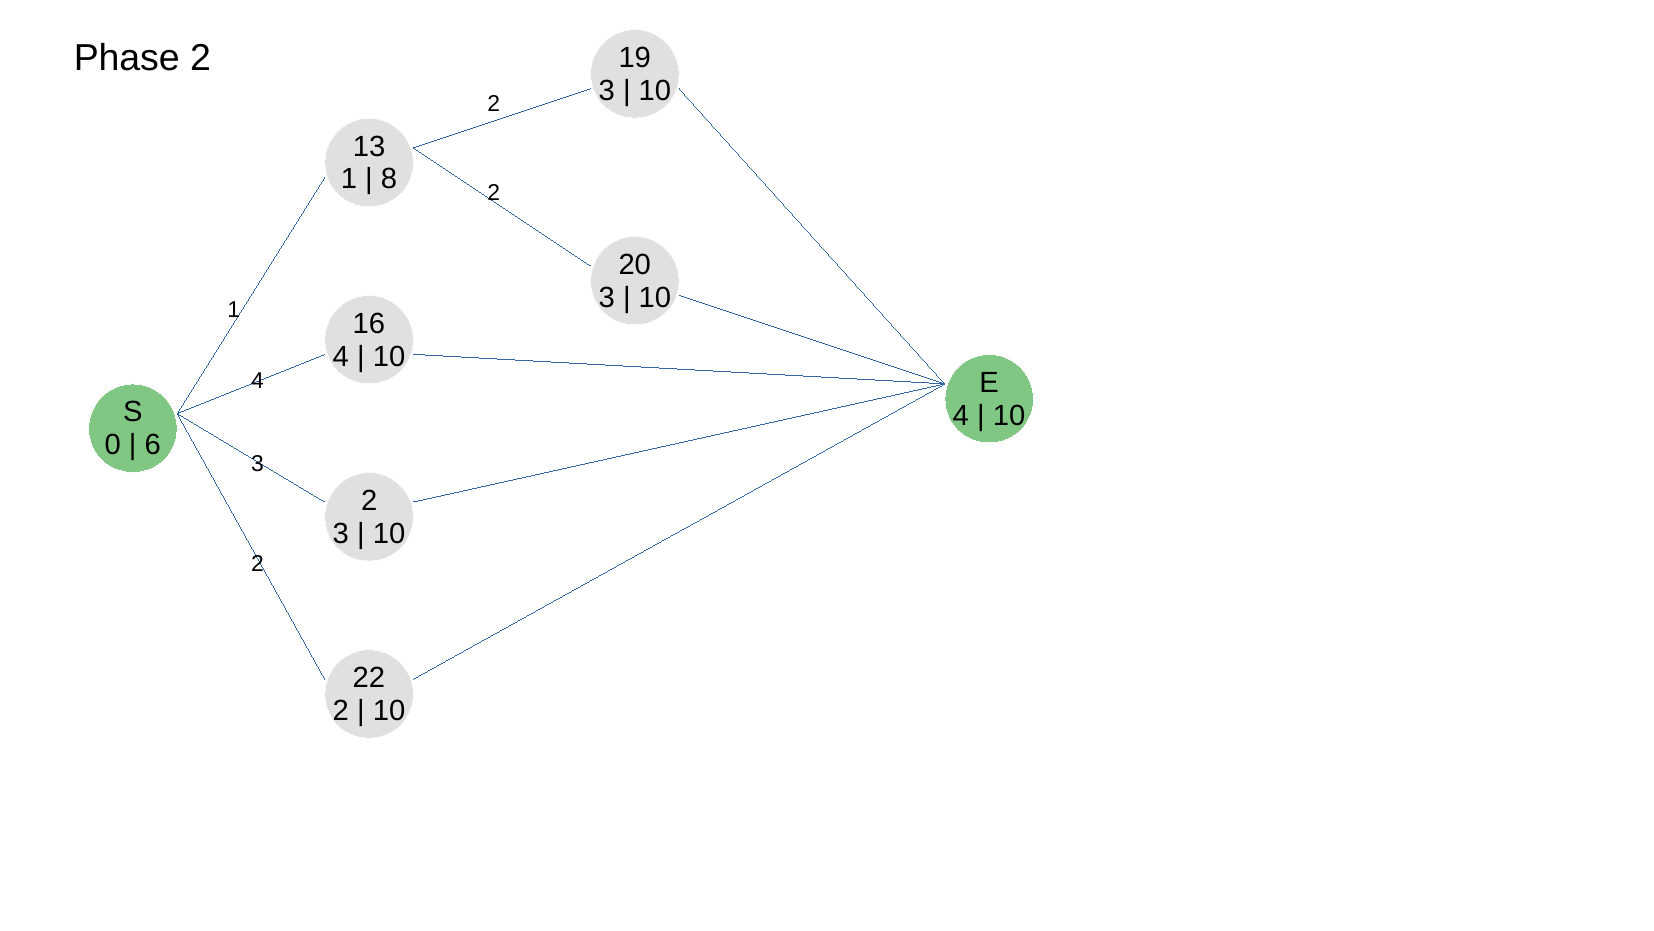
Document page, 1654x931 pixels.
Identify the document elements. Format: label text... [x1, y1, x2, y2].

text_box 16 4 | 10 [324, 295, 414, 384]
text_box 2 [472, 83, 532, 124]
text_box 13 1 | 8 [324, 118, 414, 207]
text_box 2 [472, 172, 532, 213]
text_box 20 3 | 10 [590, 236, 680, 325]
text_box 4 [236, 360, 296, 401]
text_box 19 3 | 10 [590, 29, 680, 119]
text_box 22 2 | 10 [324, 649, 414, 739]
text_box Phase 2 [59, 29, 325, 87]
text_box S 0 | 6 [88, 383, 178, 473]
text_box 2 3 | 10 [324, 472, 414, 562]
text_box E 4 | 10 [944, 354, 1034, 443]
text_box 2 [236, 543, 296, 584]
text_box 3 [236, 443, 296, 484]
text_box 1 [212, 289, 272, 330]
